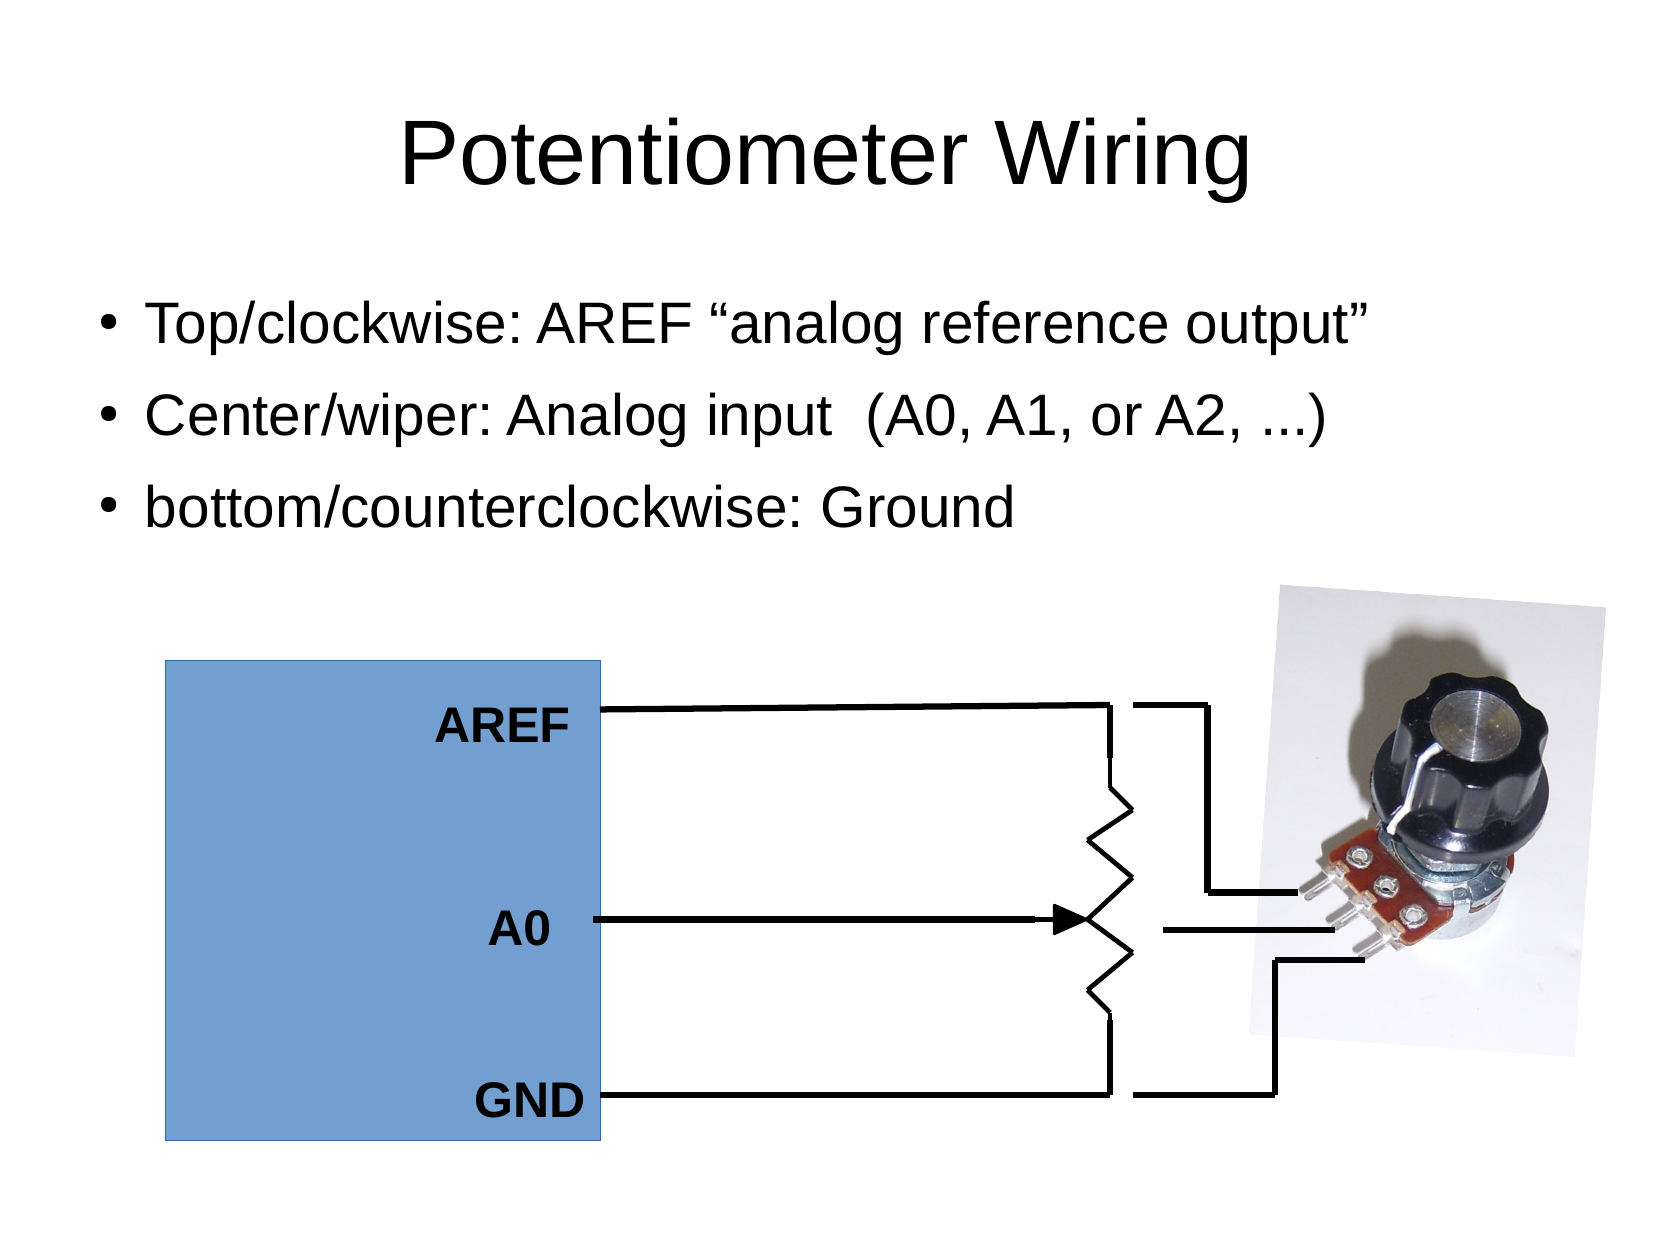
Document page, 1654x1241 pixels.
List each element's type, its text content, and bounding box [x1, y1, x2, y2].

text_box [165, 660, 601, 1141]
list Top/clockwise: AREF “analog reference output” Center/wiper: Analog input (A0, A1, or A2, ...) bottom/counterclockwise: Ground [82, 290, 1571, 541]
text_box AREF [419, 690, 586, 761]
text_box A0 [472, 892, 567, 964]
picture [1248, 585, 1606, 1057]
text_box GND [459, 1065, 601, 1136]
title Potentiometer Wiring [82, 49, 1571, 257]
